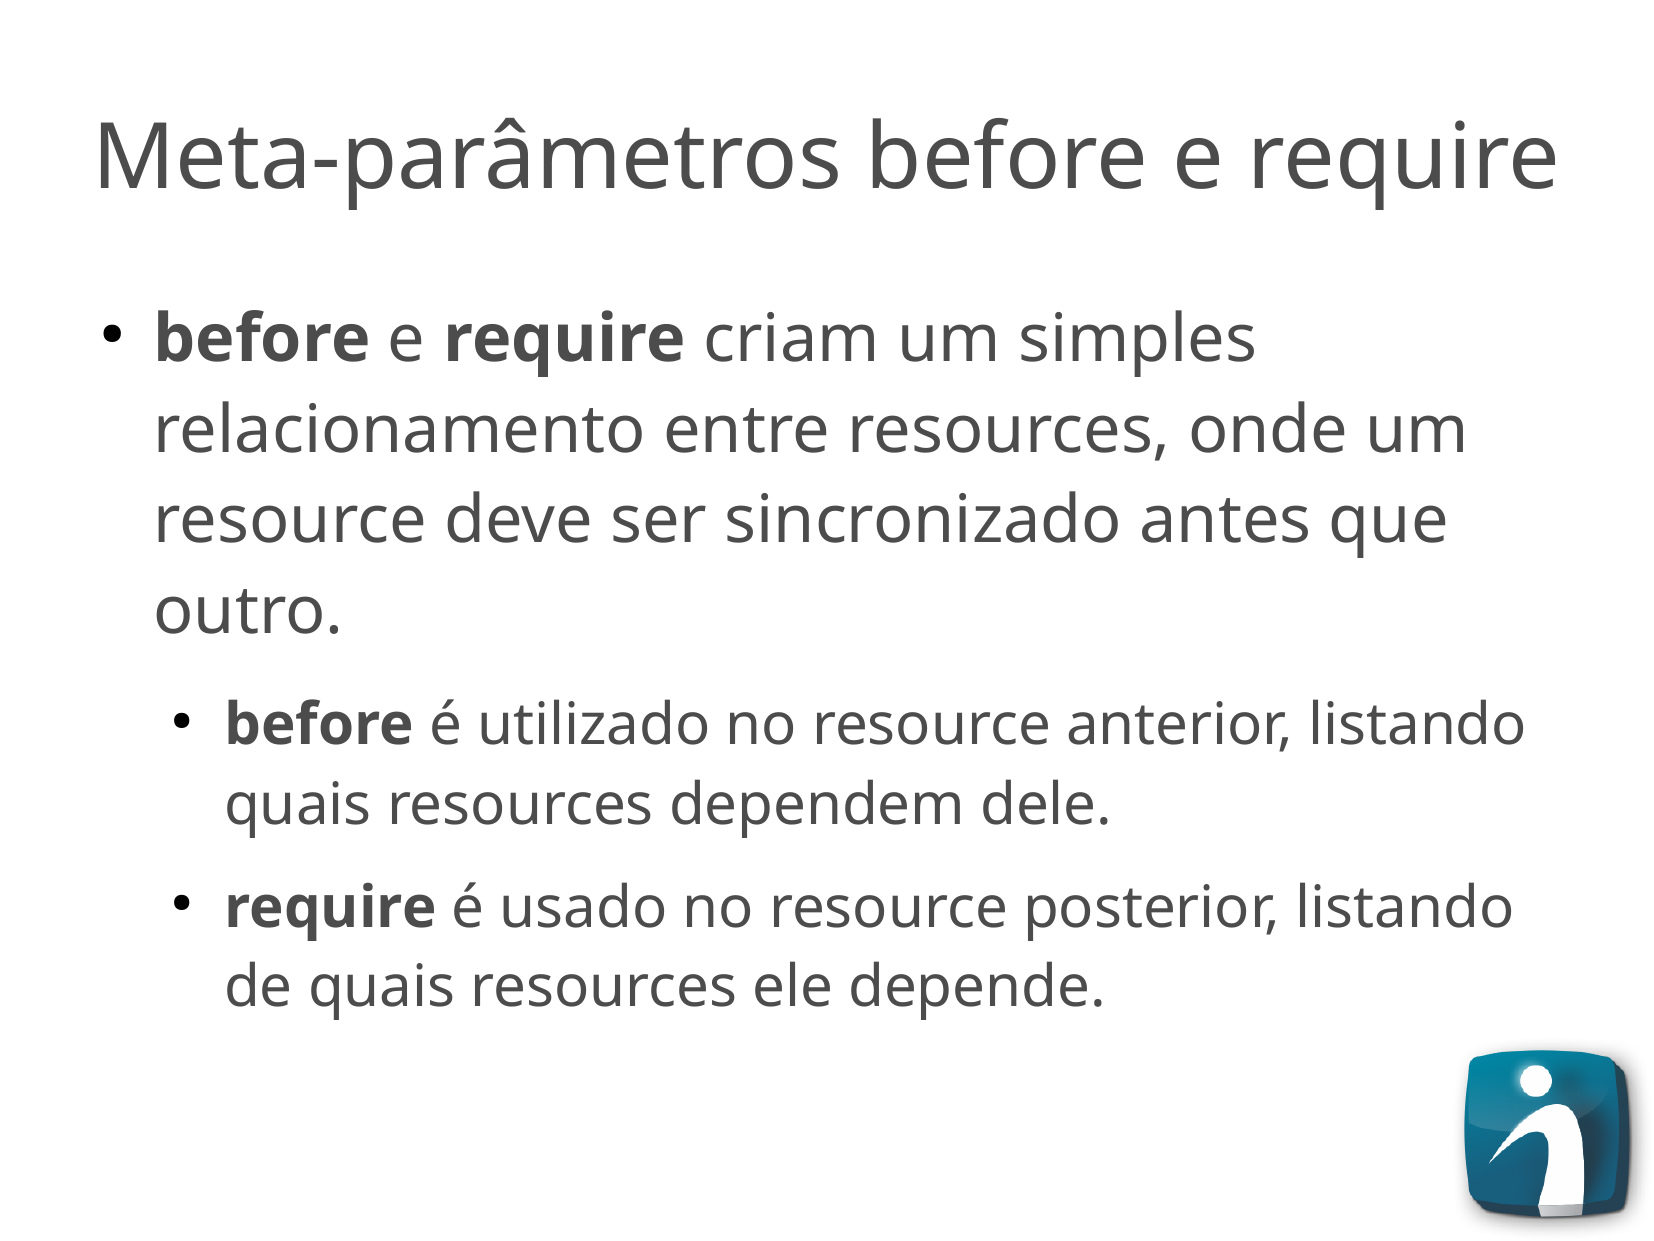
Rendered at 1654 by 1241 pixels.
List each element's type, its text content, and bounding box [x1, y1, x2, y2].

title Meta-parâmetros before e require [82, 49, 1571, 257]
picture [1447, 1035, 1654, 1241]
list before e require criam um simples relacionamento entre resources, onde um resource deve ser sincronizado antes que outro. before é utilizado no resource anterior, listando quais resources dependem dele. require é usado no resource posterior, listando de quais resources ele depende. [82, 290, 1571, 1010]
